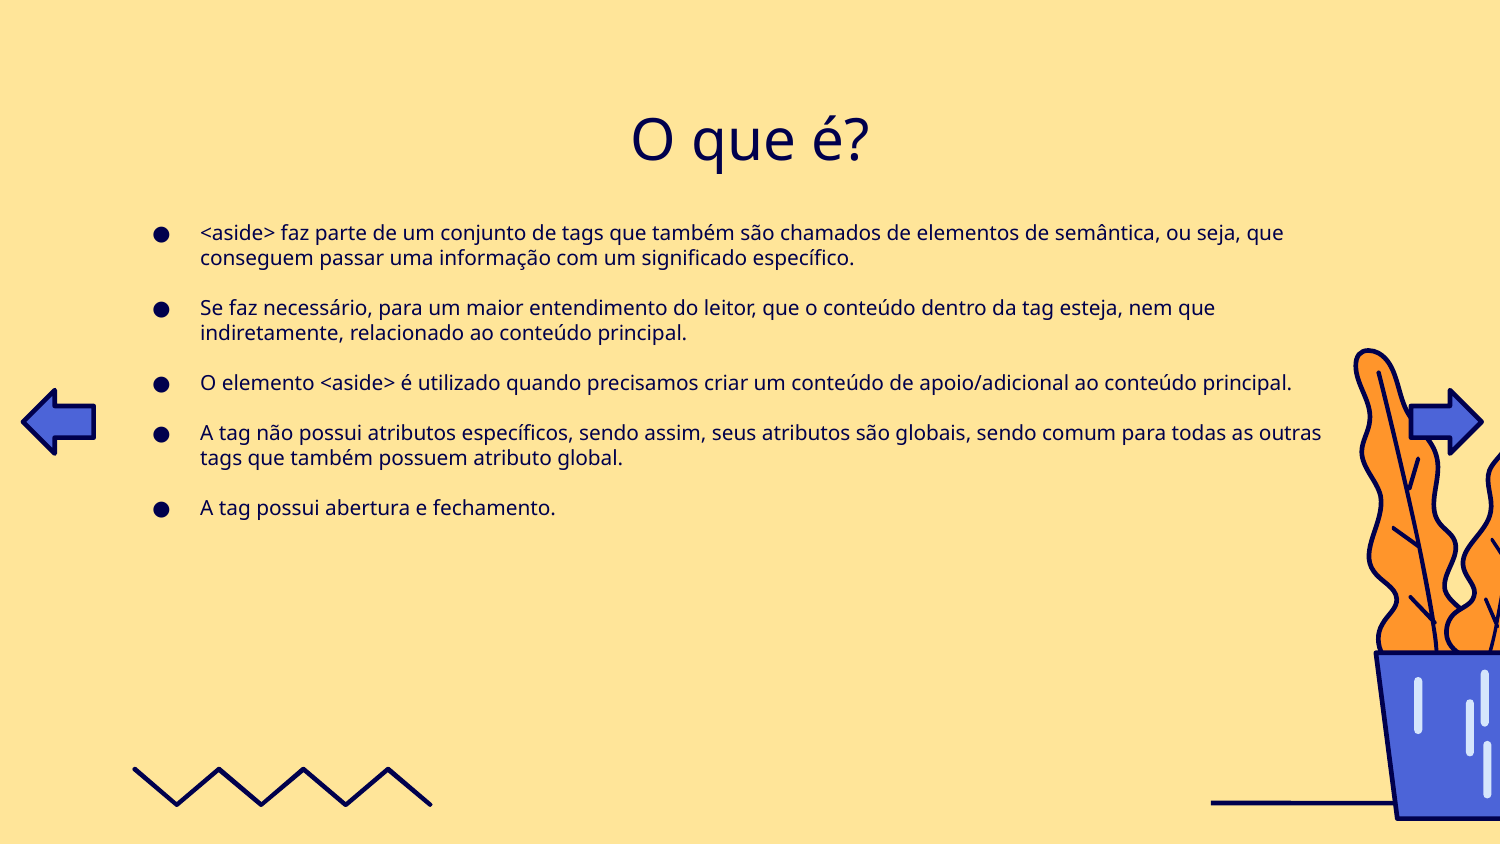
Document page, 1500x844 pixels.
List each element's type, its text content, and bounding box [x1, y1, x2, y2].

text_box [1410, 390, 1482, 454]
text_box [22, 390, 94, 454]
title O que é? [118, 87, 1382, 181]
list <aside> faz parte de um conjunto de tags que também são chamados de elementos de semântica, ou seja, que conseguem passar uma informação com um significado específico. Se faz necessário, para um maior entendimento do leitor, que o conteúdo dentro da tag esteja, nem que indiretamente, relacionado ao conteúdo principal. O elemento <aside> é utilizado quando precisamos criar um conteúdo de apoio/adicional ao conteúdo principal. A tag não possui atributos específicos, sendo assim, seus atributos são globais, sendo comum para todas as outras tags que também possuem atributo global. A tag possui abertura e fechamento. [110, 204, 1374, 779]
